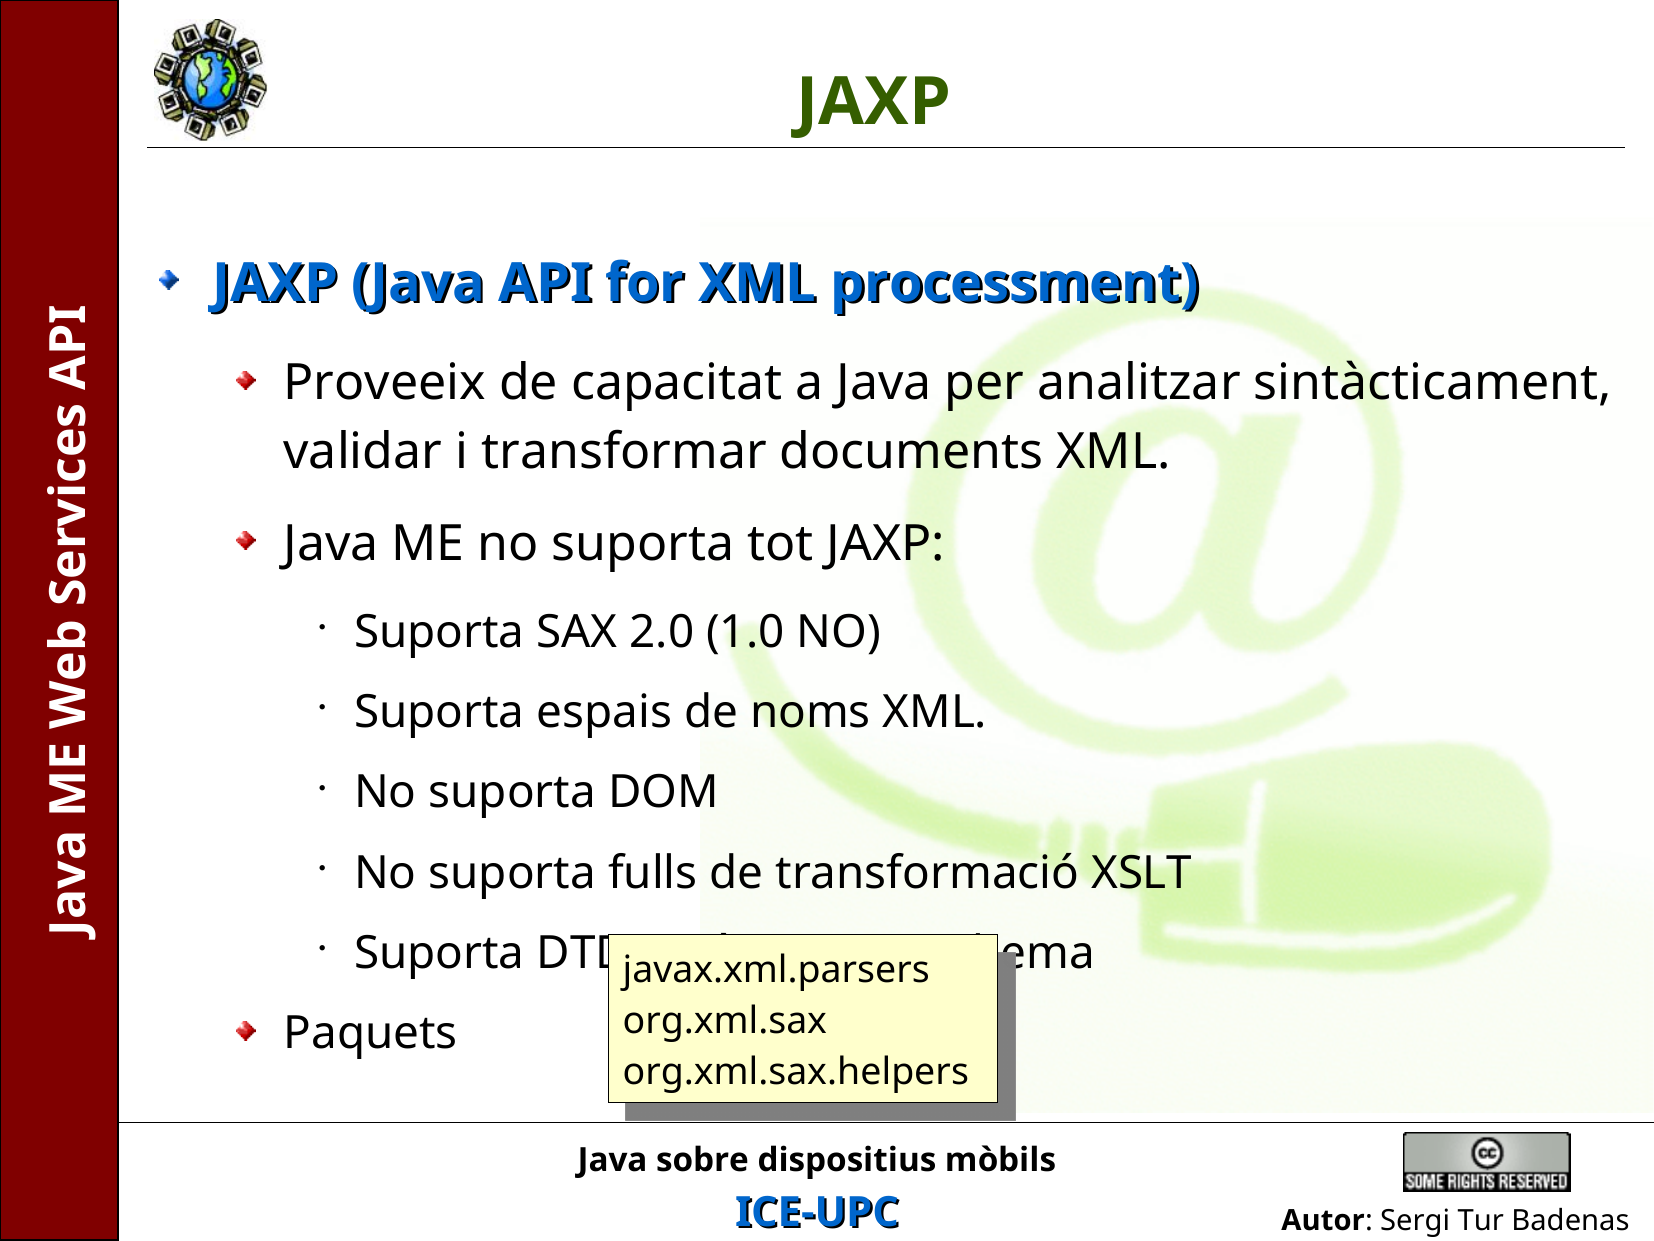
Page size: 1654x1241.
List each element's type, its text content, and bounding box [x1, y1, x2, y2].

picture [1403, 1132, 1571, 1192]
picture [700, 217, 1654, 1113]
list JAXP (Java API for XML processment) Proveeix de capacitat a Java per analitzar sintàcticament, validar i transformar documents XML. Java ME no suporta tot JAXP: Suporta SAX 2.0 (1.0 NO) Suporta espais de noms XML. No suporta DOM No suporta fulls de transformació XSLT Suporta DTD però no XML Schema Paquets [141, 242, 1630, 1093]
picture [154, 19, 268, 49]
title JAXP [129, 49, 1619, 148]
text_box javax.xml.parsers org.xml.sax org.xml.sax.helpers [608, 934, 998, 1085]
